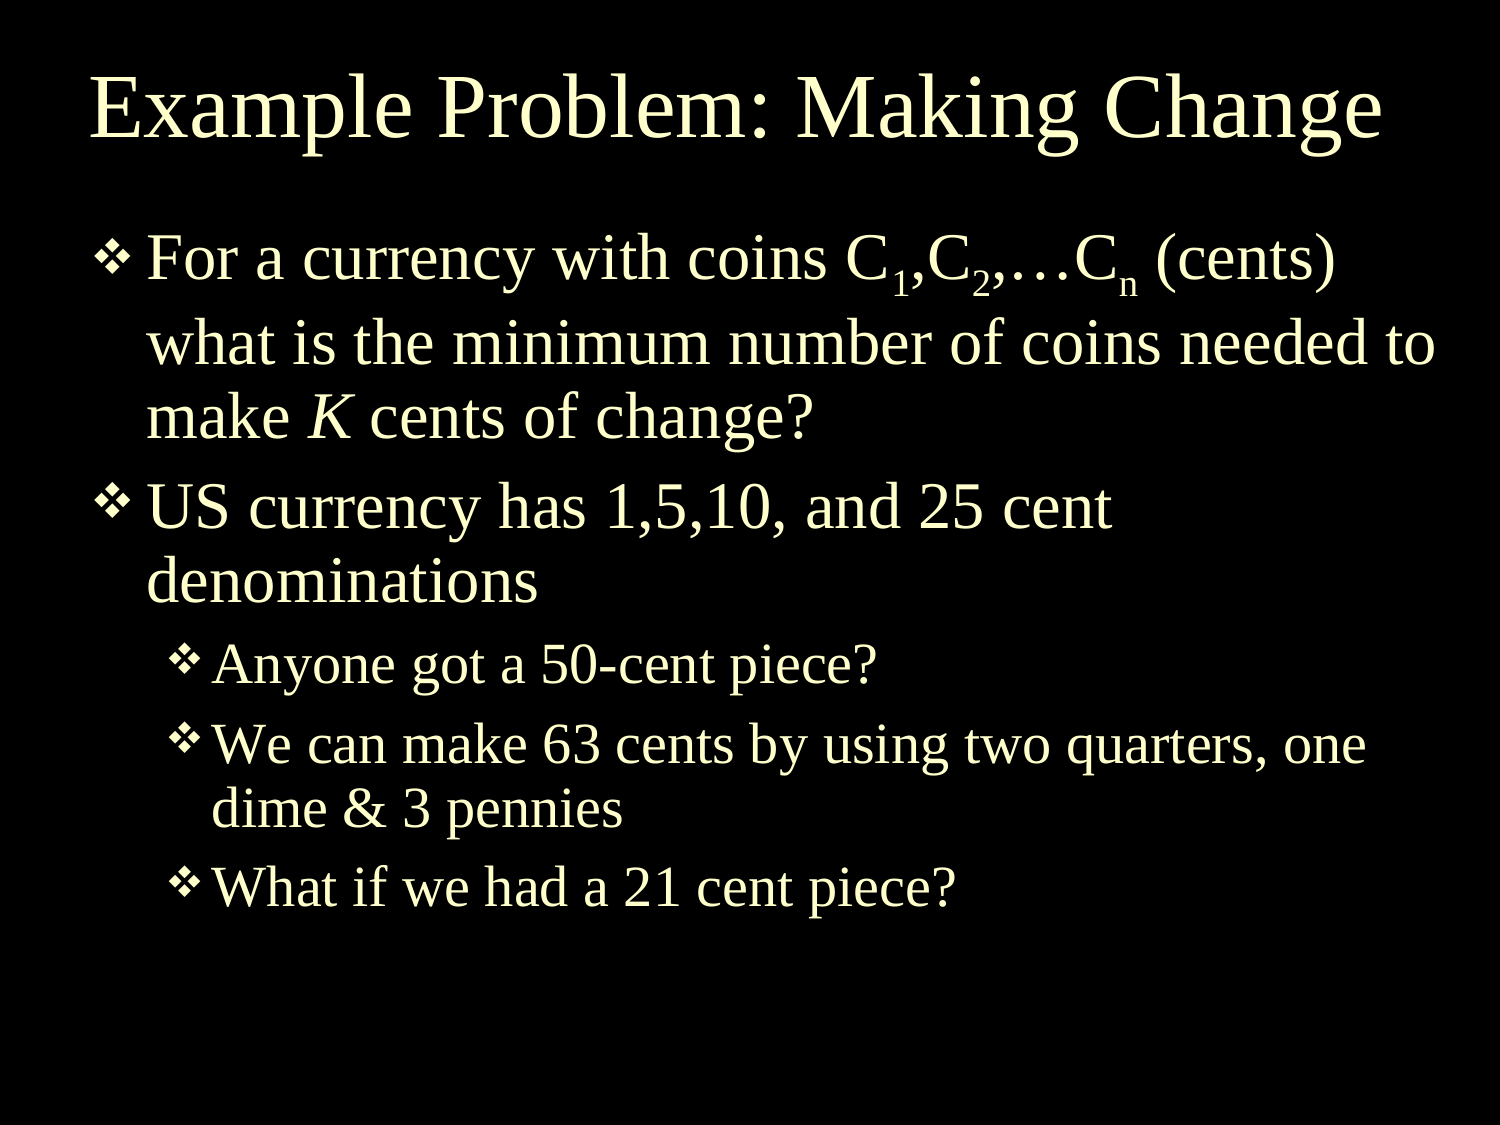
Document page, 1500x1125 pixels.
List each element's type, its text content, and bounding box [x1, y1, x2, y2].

list For a currency with coins C1,C2,…Cn (cents) what is the minimum number of coins needed to make K cents of change? US currency has 1,5,10, and 25 cent denominations Anyone got a 50-cent piece? We can make 63 cents by using two quarters, one dime & 3 pennies What if we had a 21 cent piece? [75, 212, 1482, 1026]
title Example Problem: Making Change [8, 47, 1467, 165]
